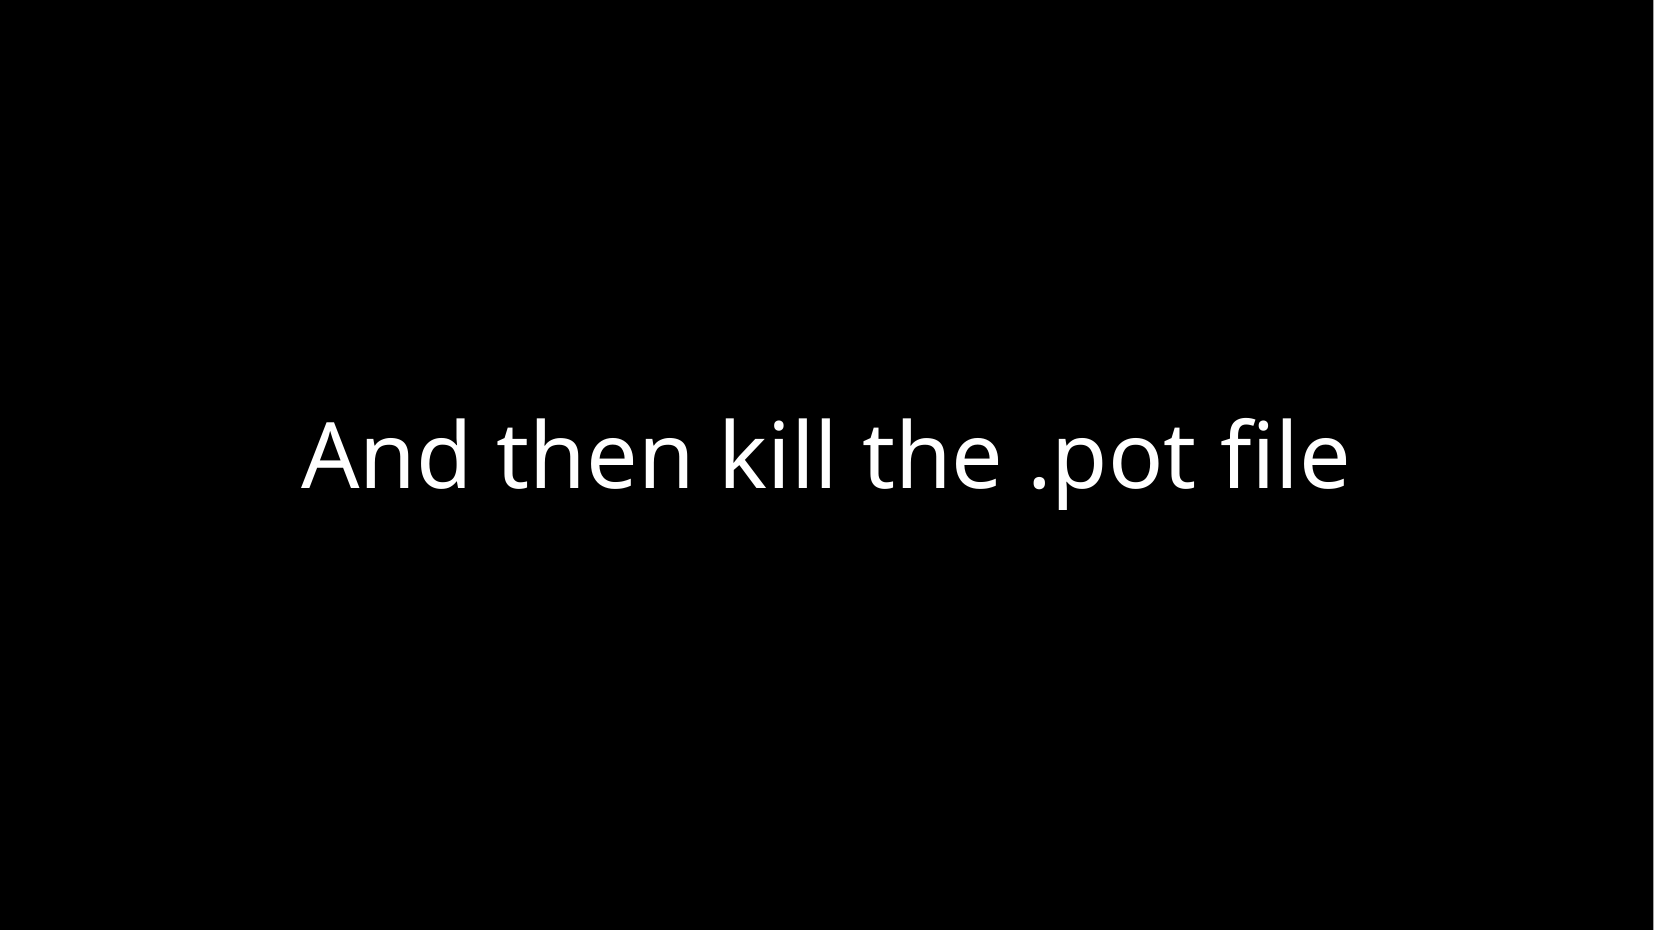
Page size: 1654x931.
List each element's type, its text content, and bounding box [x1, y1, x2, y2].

title And then kill the .pot file [82, 375, 1571, 531]
